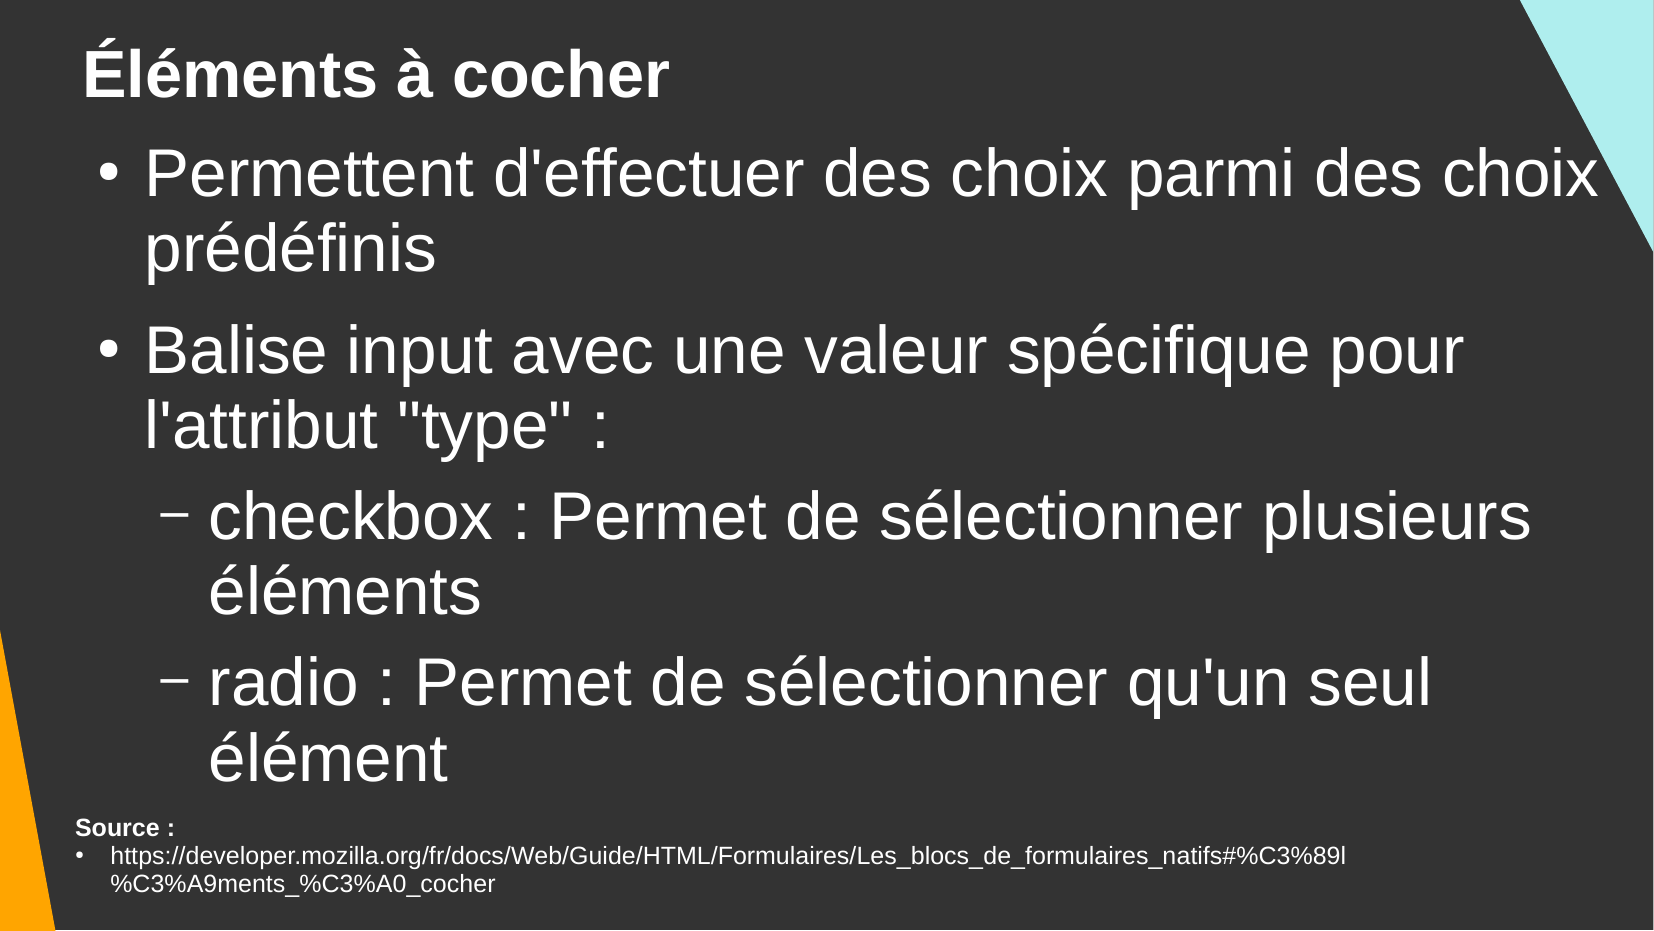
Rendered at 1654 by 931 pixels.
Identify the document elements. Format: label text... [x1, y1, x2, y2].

title Éléments à cocher [82, 37, 1571, 114]
list Permettent d'effectuer des choix parmi des choix prédéfinis Balise input avec une valeur spécifique pour l'attribut "type" : checkbox : Permet de sélectionner plusieurs éléments radio : Permet de sélectionner qu'un seul élément [80, 135, 1605, 798]
text_box [1519, 0, 1654, 254]
text_box [0, 630, 56, 931]
text_box Source : https://developer.mozilla.org/fr/docs/Web/Guide/HTML/Formulaires/Les_blocs_de_formulaires_natifs#%C3%89l%C3%A9ments_%C3%A0_cocher [60, 806, 1546, 905]
